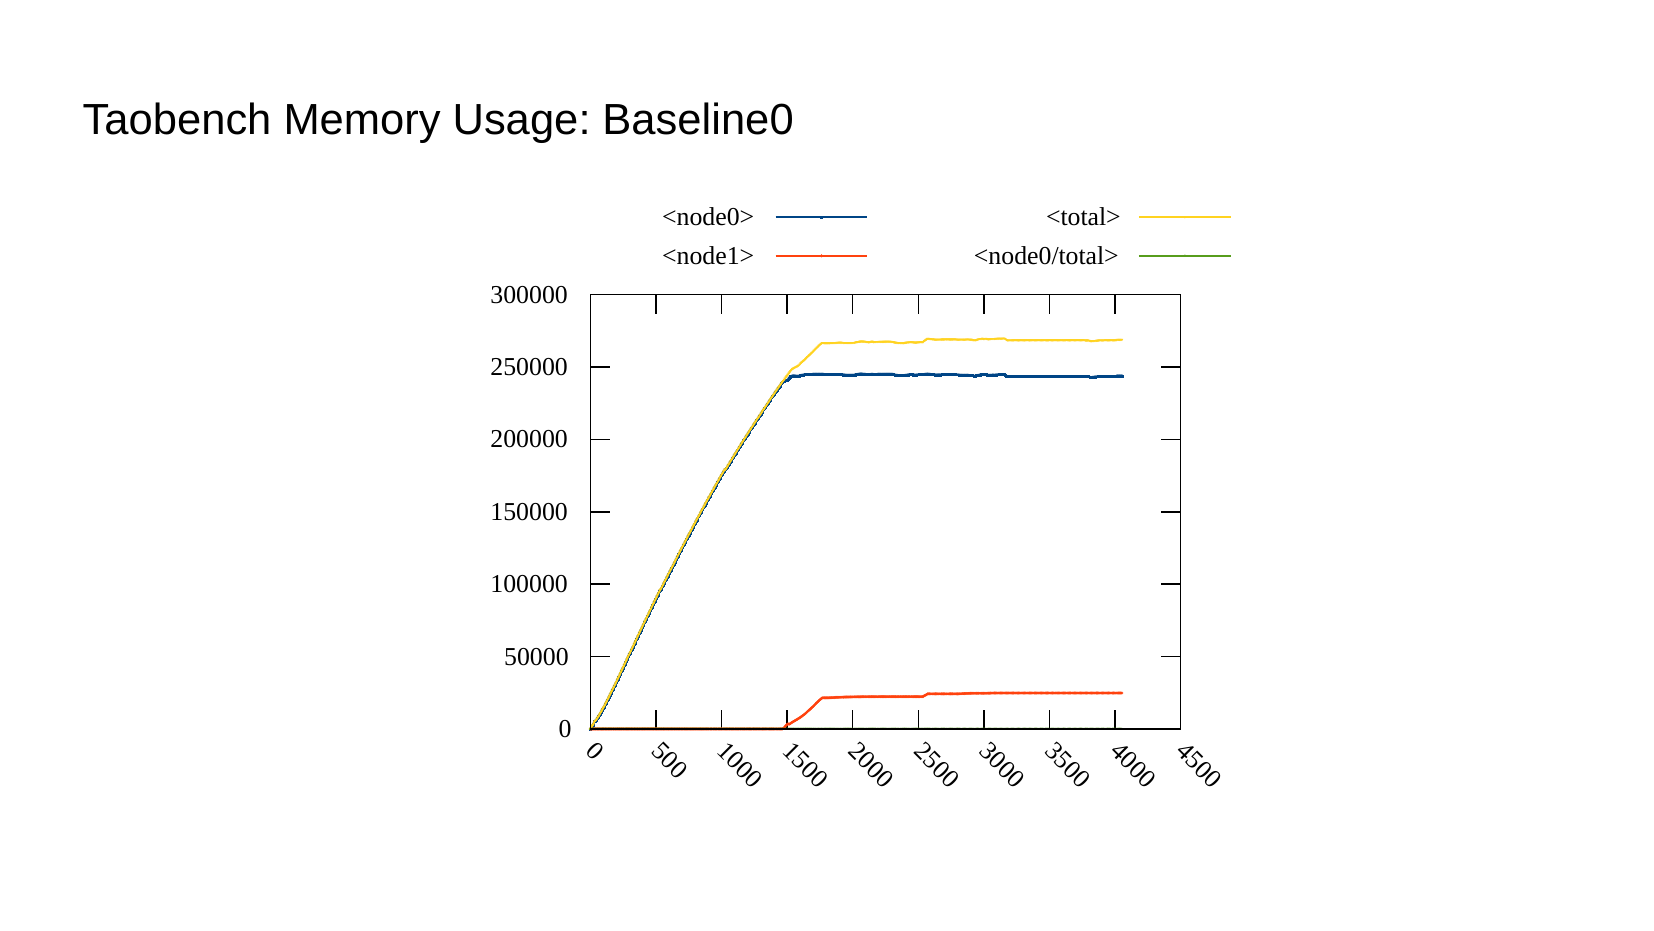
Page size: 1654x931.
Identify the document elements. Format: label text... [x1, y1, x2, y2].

picture [417, 177, 1236, 833]
title Taobench Memory Usage: Baseline0 [82, 81, 1571, 157]
